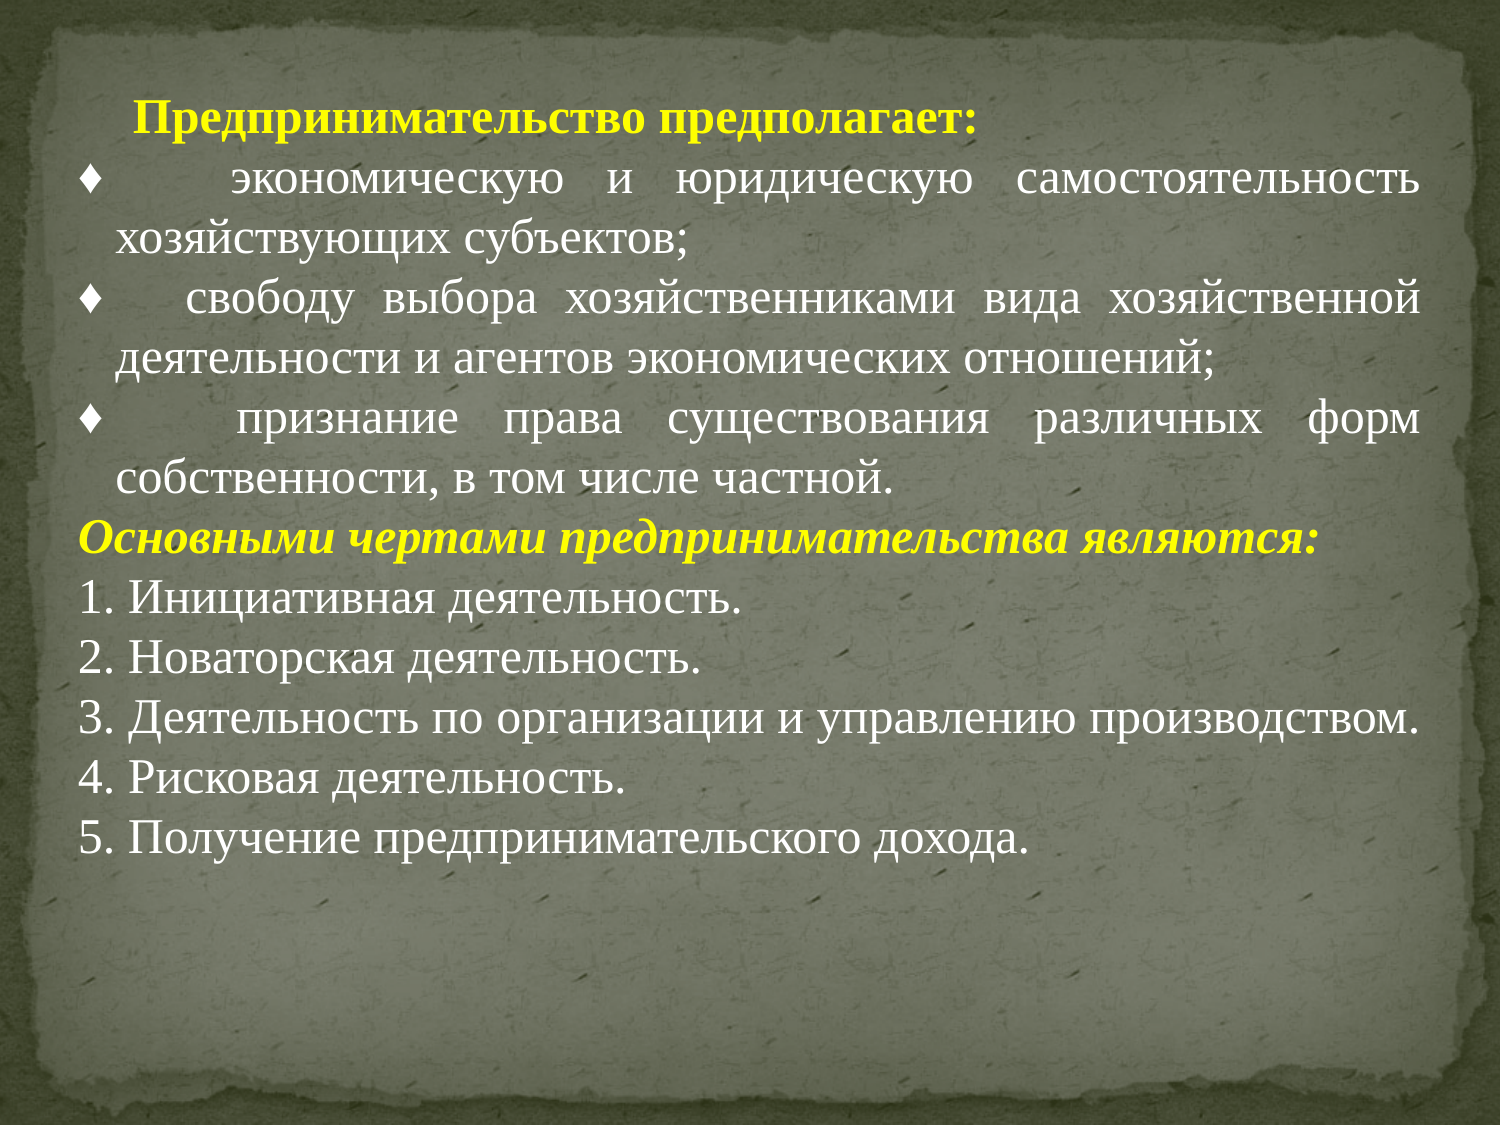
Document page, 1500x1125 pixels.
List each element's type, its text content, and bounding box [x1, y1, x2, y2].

text_box Предпринимательство предполагает: ♦ экономическую и юридическую самостоятельность хозяйствую­щих субъектов; ♦ свободу выбора хозяйственниками вида хозяйственной деятель­ности и агентов экономических отношений; ♦ признание права существования различных форм собственности, в том числе частной. Основными чертами предпринимательства являются: 1. Инициативная деятельность. 2. Новаторская деятельность. 3. Деятельность по организации и управлению производством. 4. Рисковая деятельность. 5. Получение предпринимательского дохода. [44, 76, 1436, 871]
